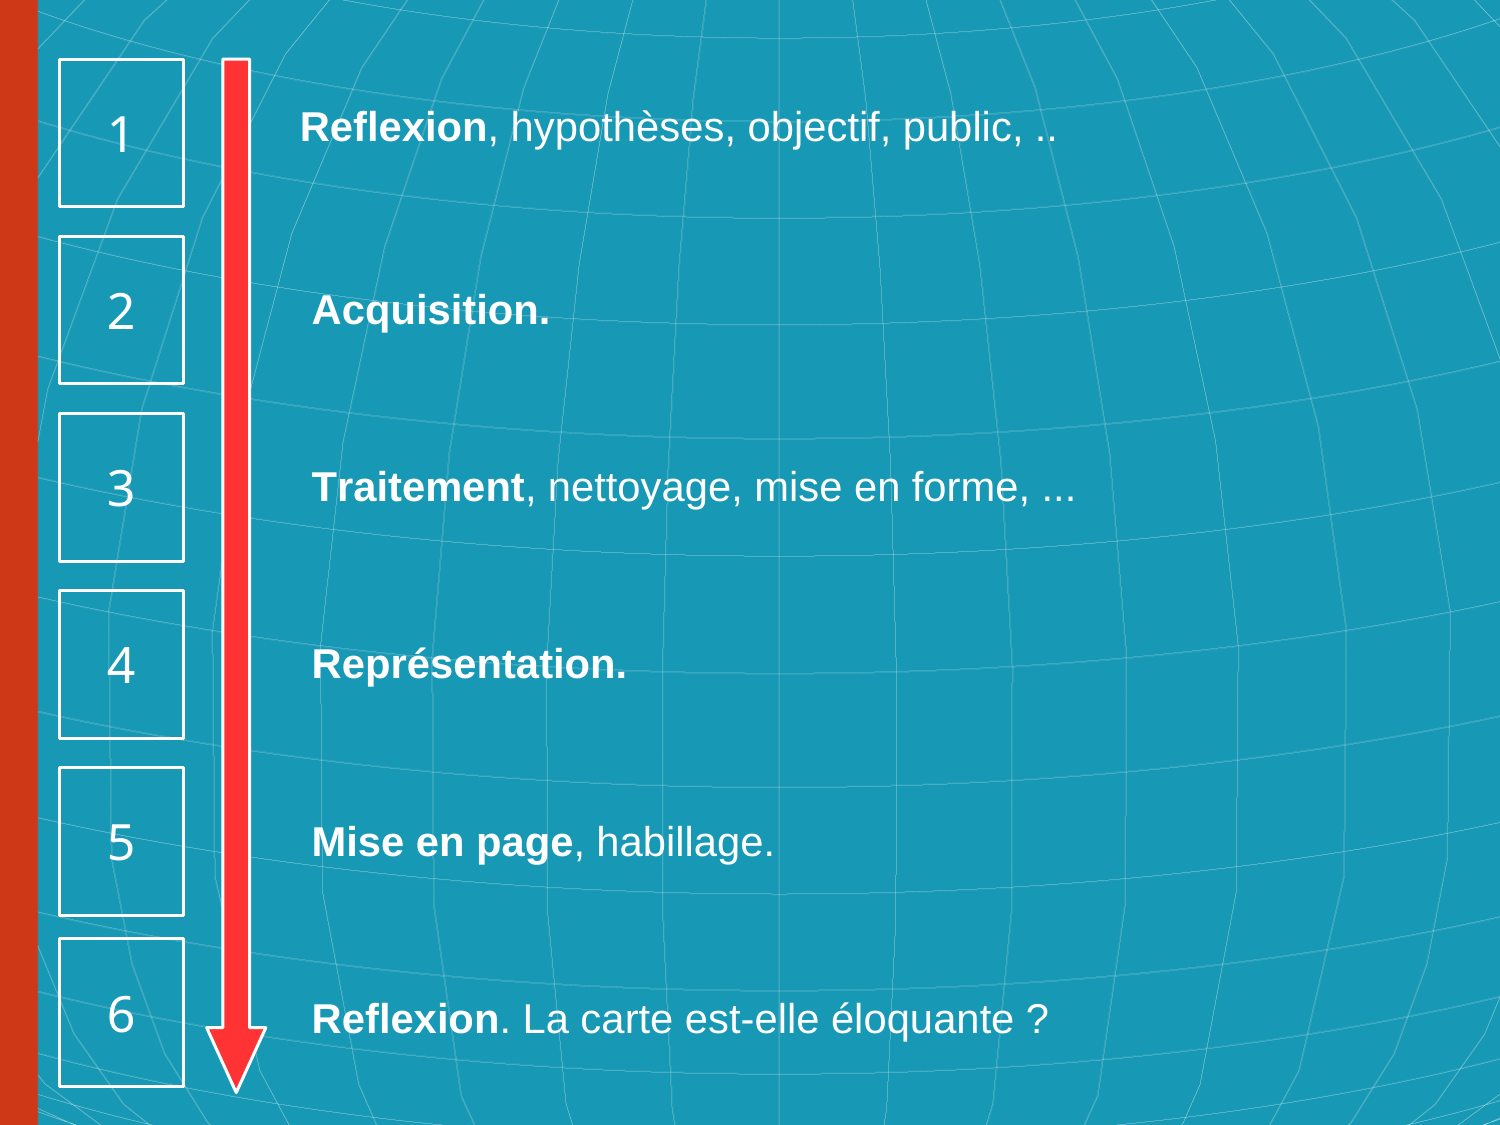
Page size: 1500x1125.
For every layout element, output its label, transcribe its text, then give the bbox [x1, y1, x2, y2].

text_box Reflexion, hypothèses, objectif, public, .. [283, 53, 1465, 201]
text_box 3 [59, 413, 184, 562]
text_box 5 [59, 767, 184, 916]
text_box Acquisition. [295, 236, 1477, 384]
text_box 4 [59, 590, 184, 739]
text_box 1 [59, 59, 184, 207]
text_box 2 [59, 236, 184, 384]
text_box [206, 59, 266, 1093]
text_box 6 [59, 938, 184, 1087]
text_box Représentation. [295, 590, 1477, 739]
picture [0, 0, 1500, 1125]
text_box Mise en page, habillage. [295, 767, 1477, 916]
text_box Reflexion. La carte est-elle éloquante ? [295, 944, 1477, 1093]
text_box Traitement, nettoyage, mise en forme, ... [295, 413, 1477, 562]
